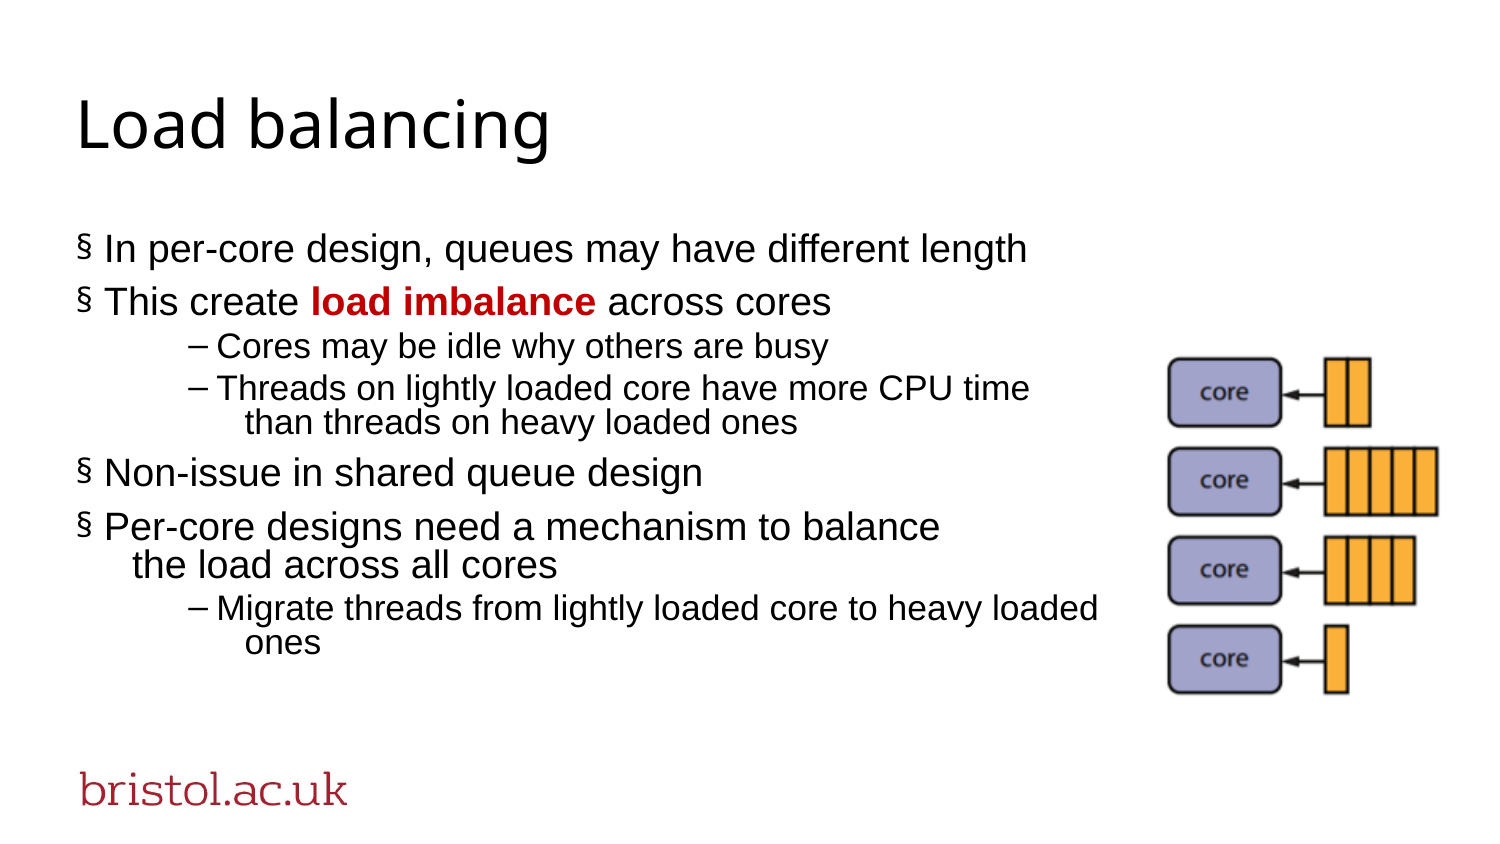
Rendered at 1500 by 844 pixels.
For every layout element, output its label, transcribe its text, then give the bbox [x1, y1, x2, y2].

picture [1149, 303, 1474, 761]
title Load balancing [60, 44, 1440, 209]
list In per-core design, queues may have different length This create load imbalance across cores Cores may be idle why others are busy Threads on lightly loaded core have more CPU time than threads on heavy loaded ones Non-issue in shared queue design Per-core designs need a mechanism to balance the load across all cores Migrate threads from lightly loaded core to heavy loaded ones [60, 224, 1440, 699]
